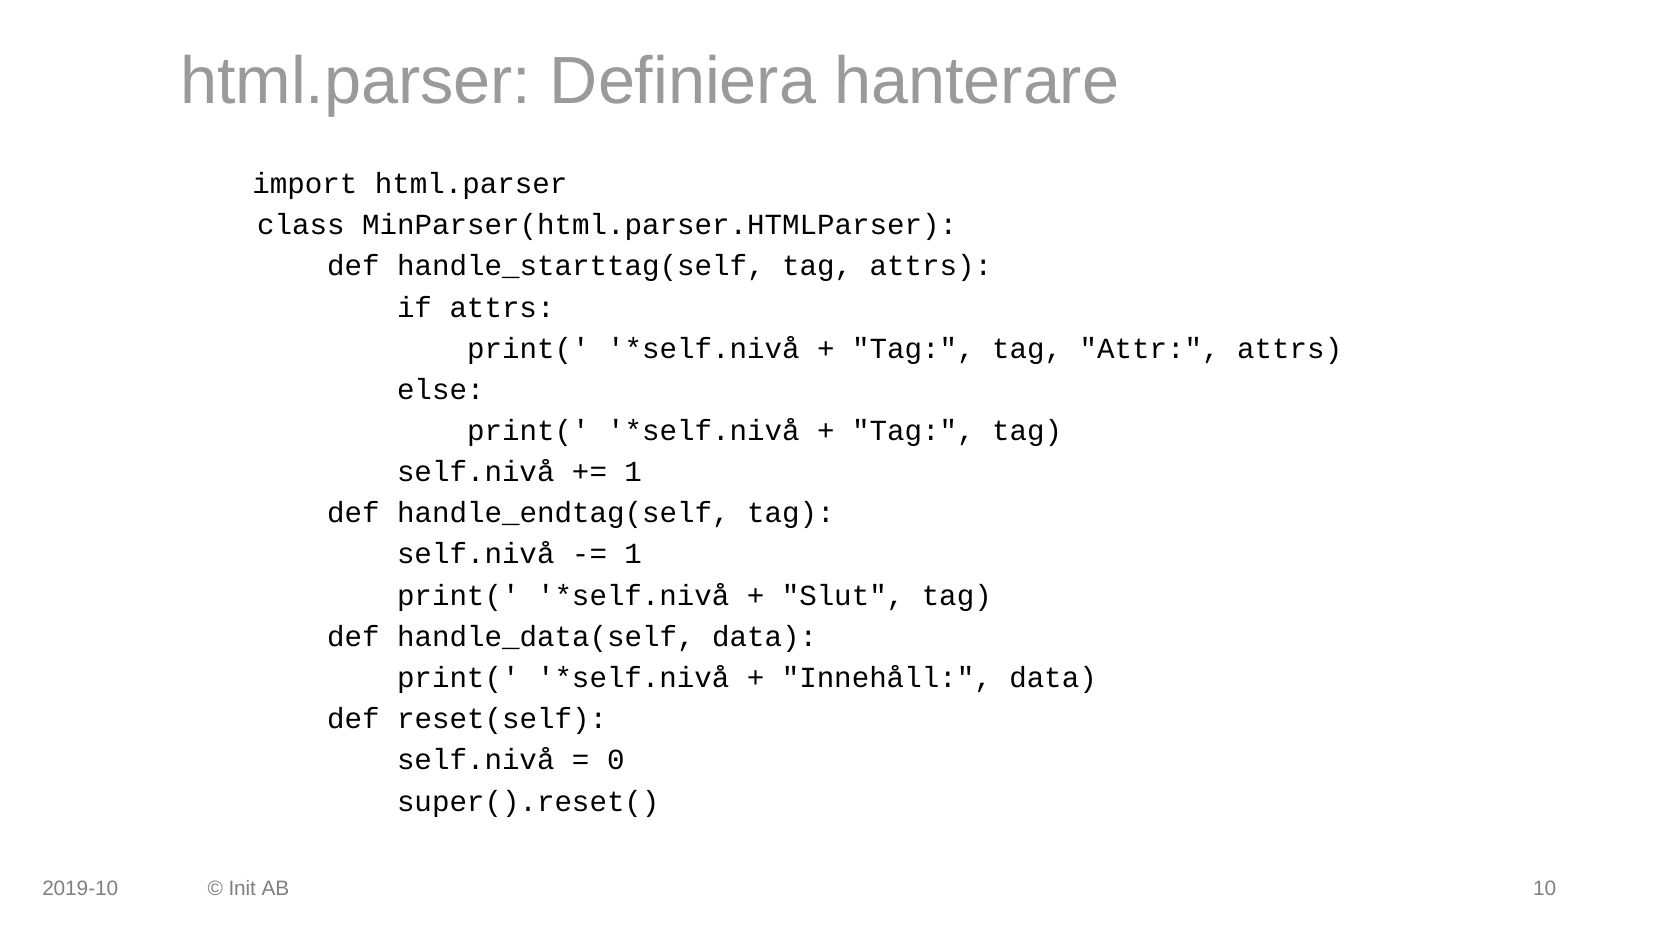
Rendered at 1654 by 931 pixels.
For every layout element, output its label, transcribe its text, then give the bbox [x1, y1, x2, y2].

text_box import html.parser class MinParser(html.parser.HTMLParser): def handle_starttag(self, tag, attrs): if attrs: print(' '*self.nivå + "Tag:", tag, "Attr:", attrs) else: print(' '*self.nivå + "Tag:", tag) self.nivå += 1 def handle_endtag(self, tag): self.nivå -= 1 print(' '*self.nivå + "Slut", tag) def handle_data(self, data): print(' '*self.nivå + "Innehåll:", data) def reset(self): self.nivå = 0 super().reset() [165, 156, 1489, 852]
text_box <nummer> [1488, 857, 1571, 908]
text_box html.parser: Definiera hanterare [165, 0, 1489, 125]
text_box © Init AB [192, 857, 1461, 908]
text_box 2019-10 [27, 857, 166, 908]
